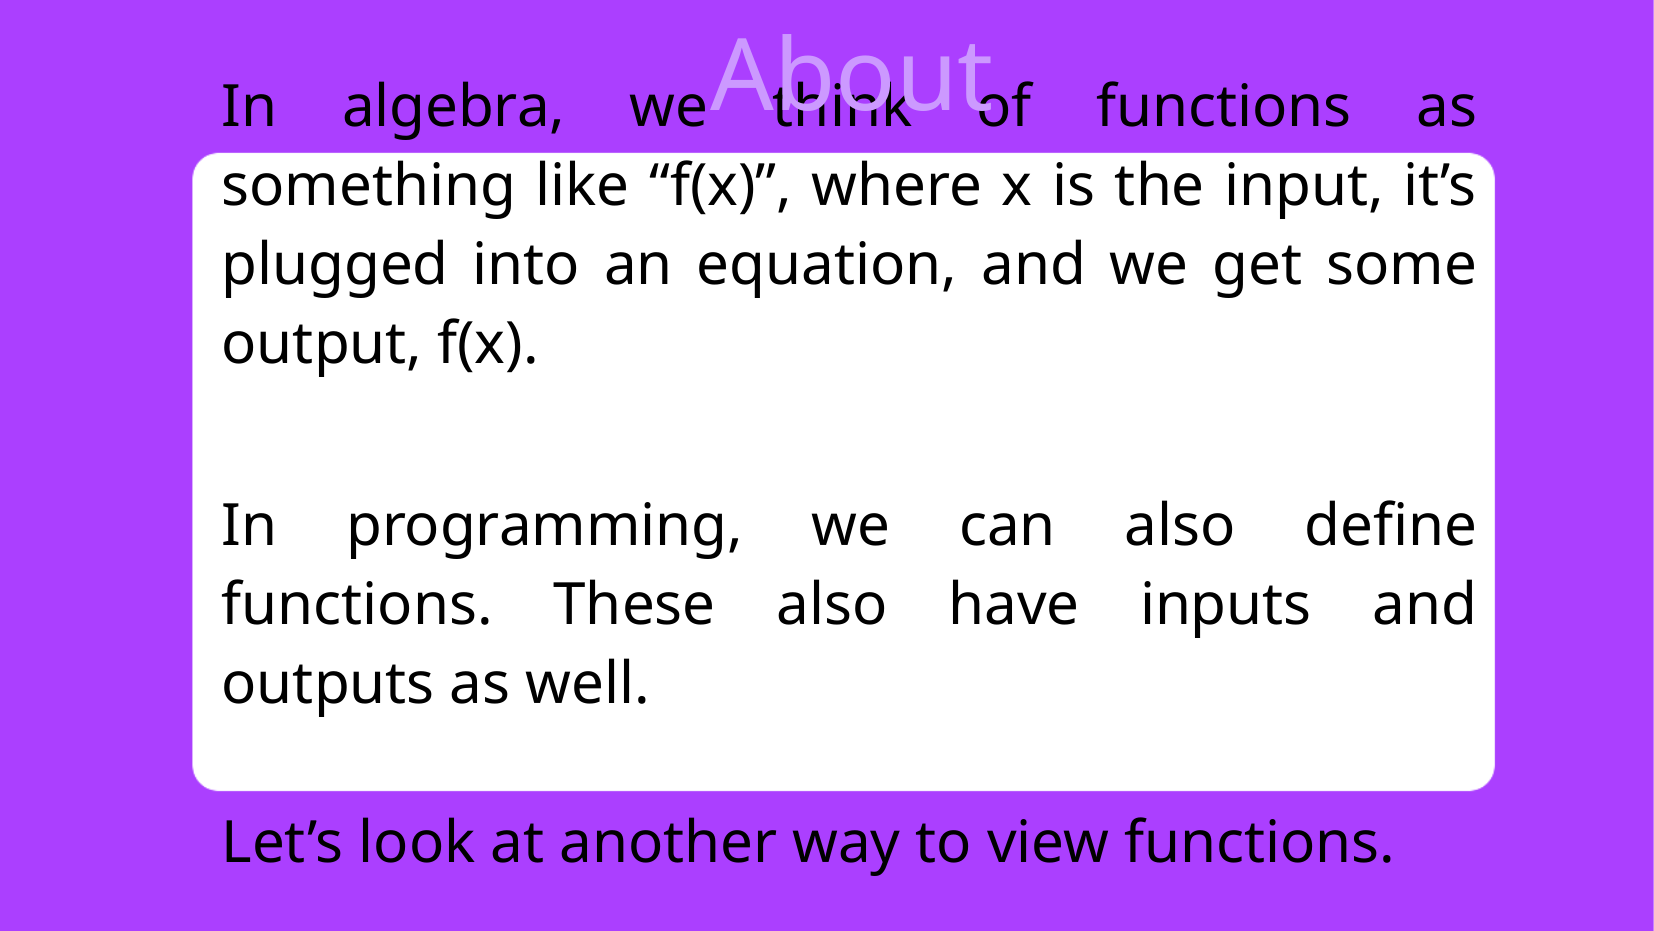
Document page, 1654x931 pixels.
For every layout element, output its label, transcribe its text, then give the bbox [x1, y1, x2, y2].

text_box In algebra, we think of functions as something like “f(x)”, where x is the input, it’s plugged into an equation, and we get some output, f(x). In programming, we can also define functions. These also have inputs and outputs as well. Let’s look at another way to view functions. [221, 175, 1478, 768]
title About [193, 13, 1511, 130]
picture [0, 0, 1654, 931]
